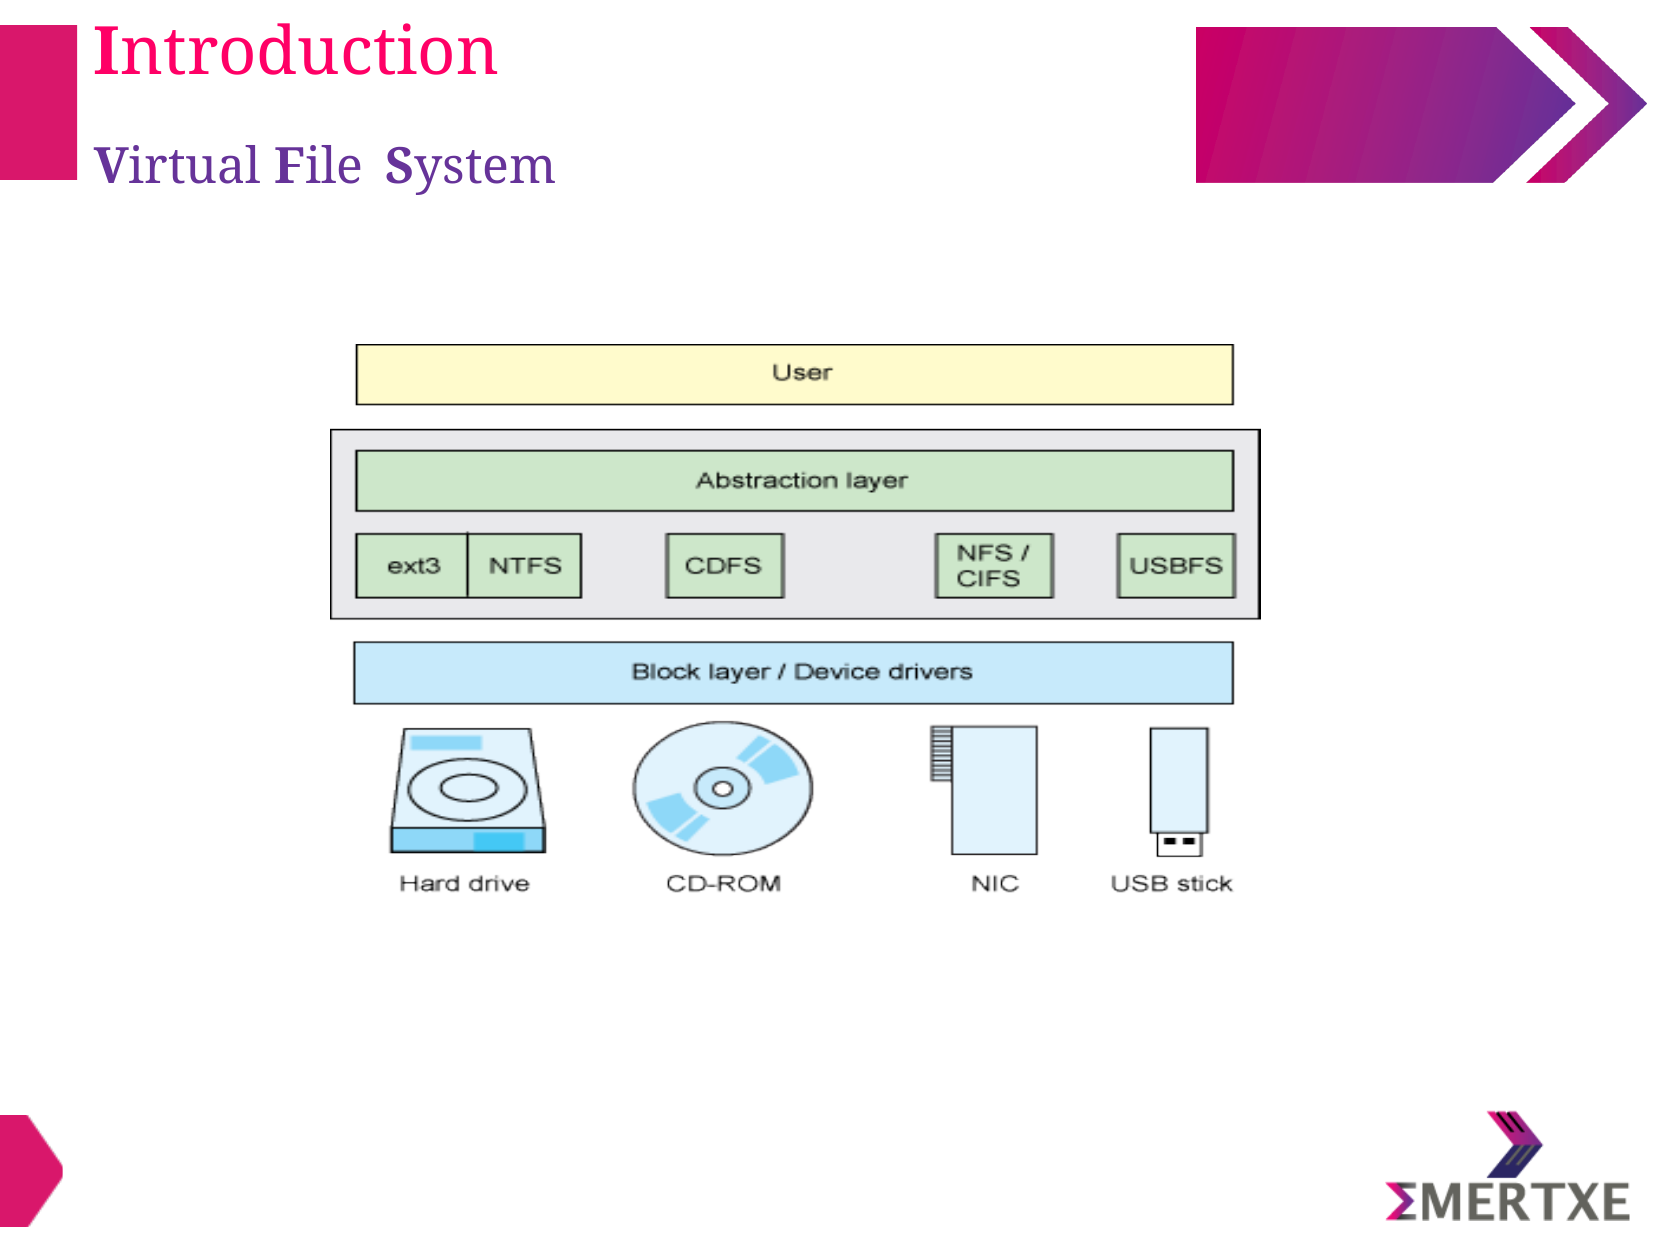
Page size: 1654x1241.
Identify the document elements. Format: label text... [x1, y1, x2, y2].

picture [1571, 27, 1647, 183]
list [90, 240, 1579, 1081]
title Introduction Virtual File System [93, 2, 1571, 210]
picture [330, 344, 1261, 901]
picture [1385, 1107, 1631, 1221]
